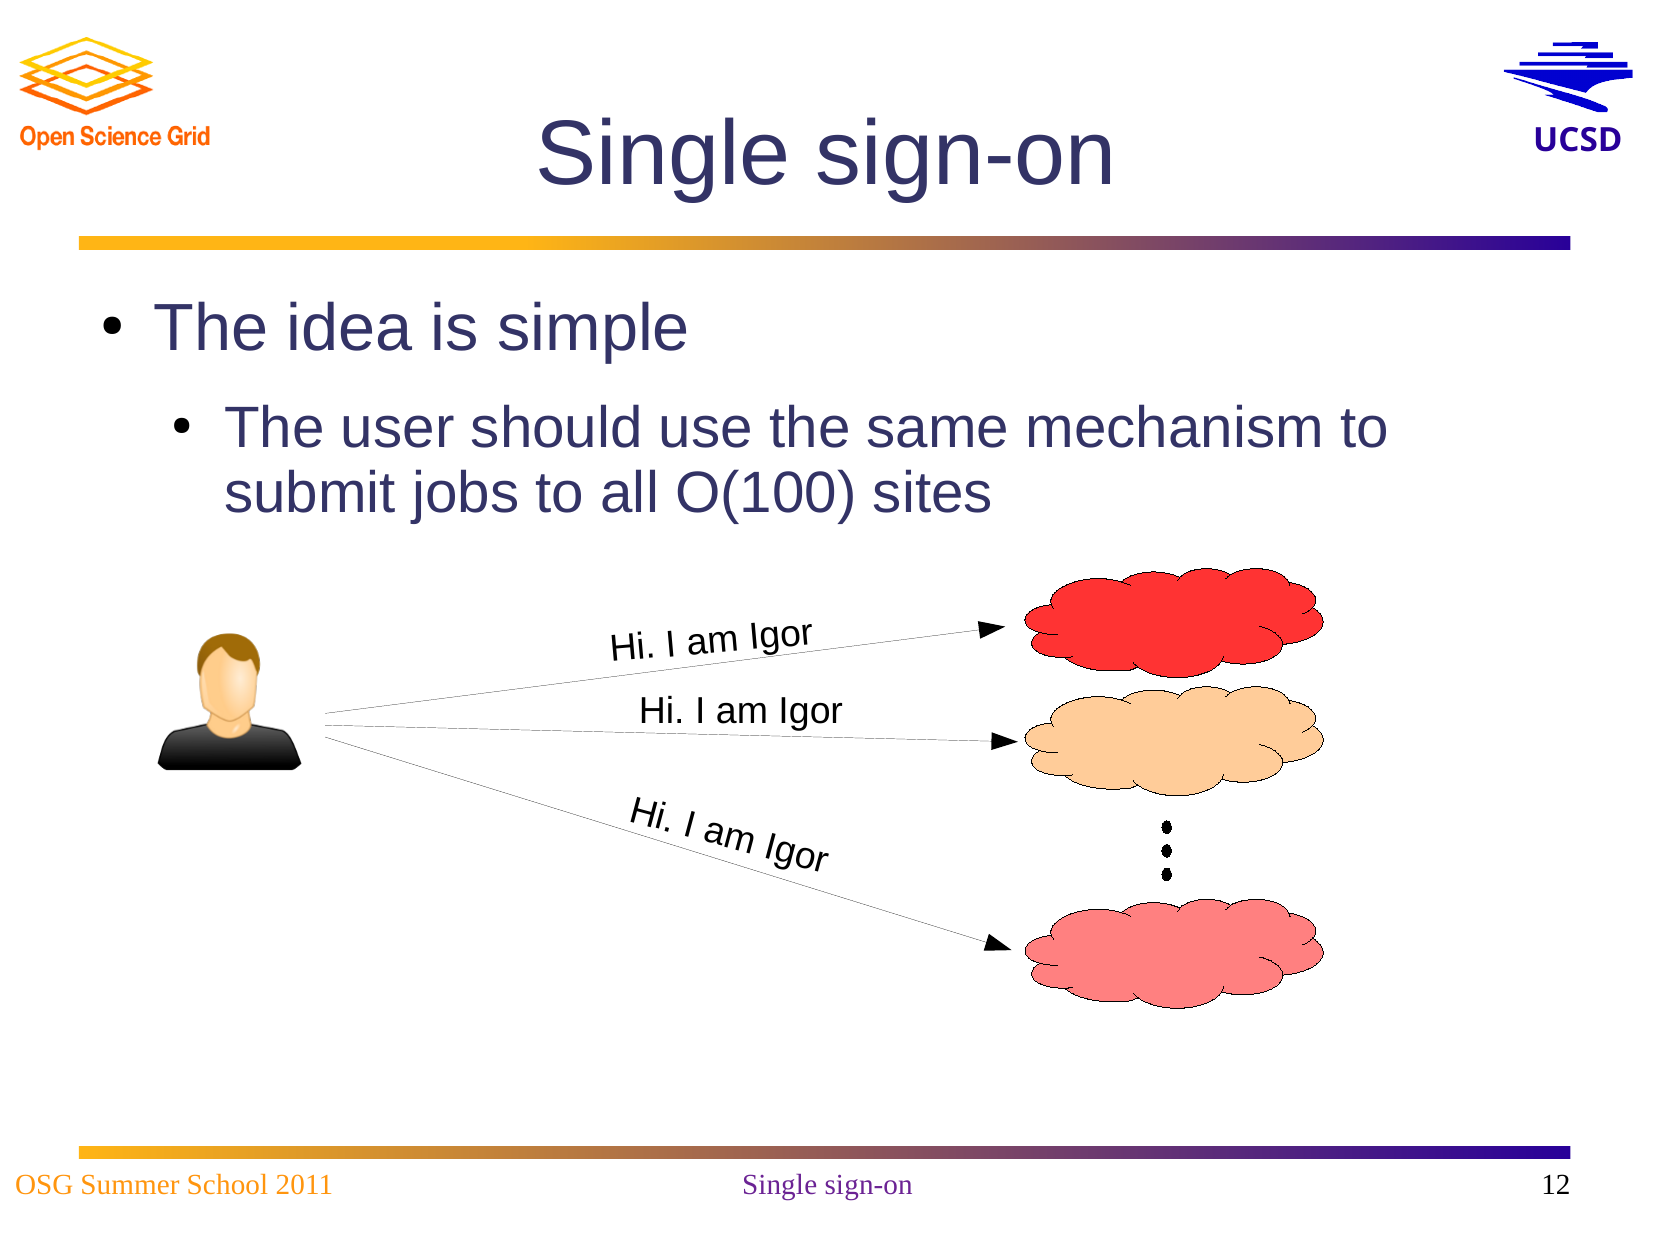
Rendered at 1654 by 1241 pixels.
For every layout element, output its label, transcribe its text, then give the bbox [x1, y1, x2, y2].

text_box [1024, 686, 1324, 796]
text_box Hi. I am Igor [624, 682, 859, 740]
text_box [1161, 868, 1172, 881]
text_box [1024, 568, 1324, 678]
text_box [1161, 844, 1172, 858]
picture [1495, 42, 1637, 118]
picture [154, 623, 305, 774]
list The idea is simple The user should use the same mechanism to submit jobs to all O(100) sites [82, 290, 1571, 1109]
title Single sign-on [82, 49, 1571, 257]
text_box [1025, 899, 1324, 1009]
text_box [1161, 820, 1172, 834]
picture [0, 14, 229, 167]
text_box Hi. I am Igor [592, 601, 831, 679]
text_box Hi. I am Igor [609, 777, 850, 893]
